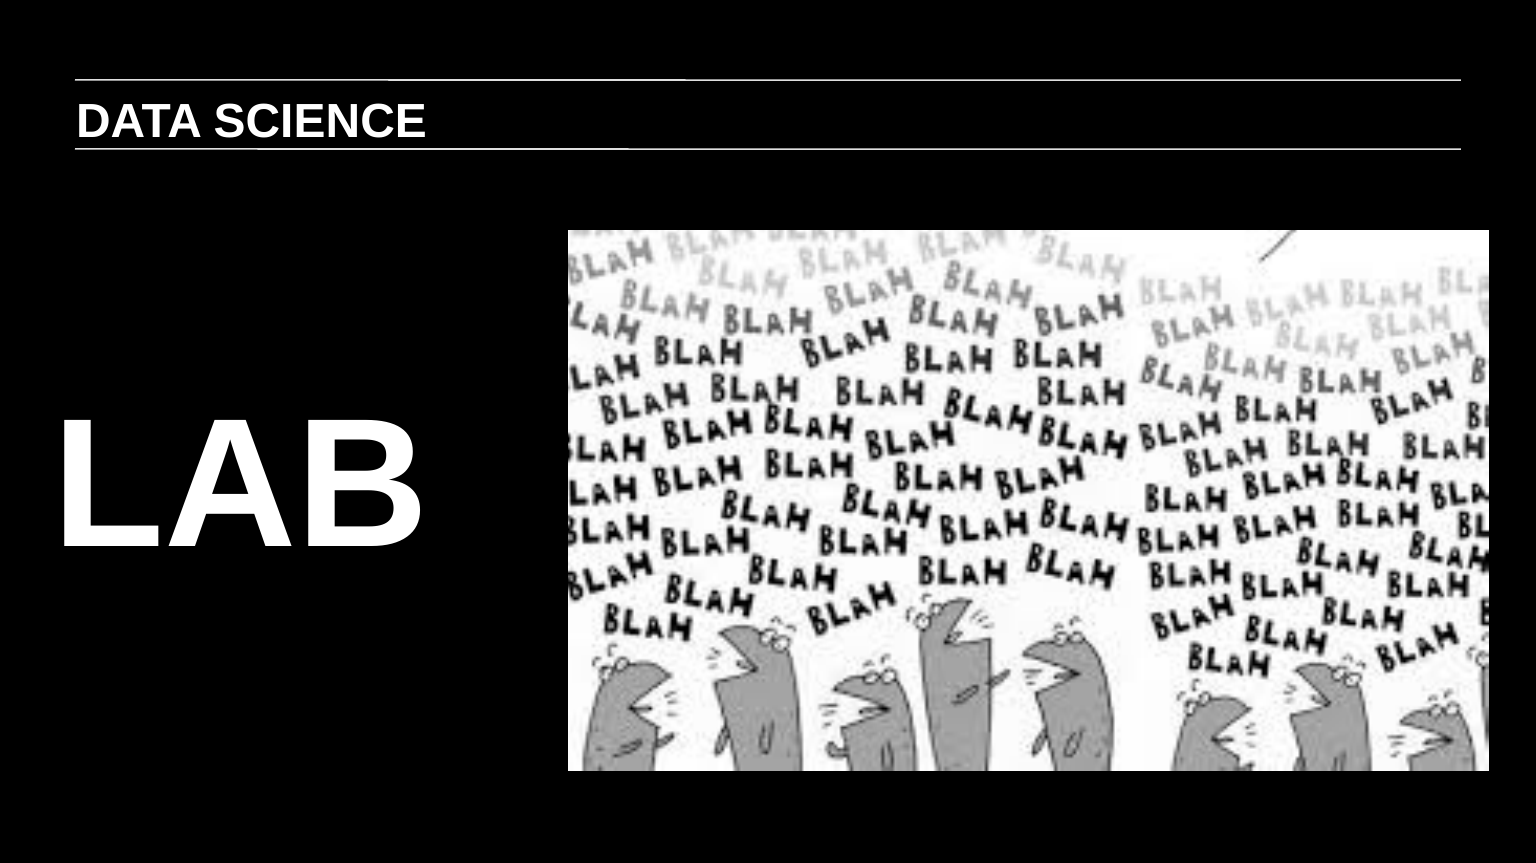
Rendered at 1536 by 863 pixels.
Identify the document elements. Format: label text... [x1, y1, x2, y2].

title LAB [0, 178, 597, 824]
picture [568, 230, 1489, 771]
list DATA SCIENCE [60, 81, 1111, 184]
